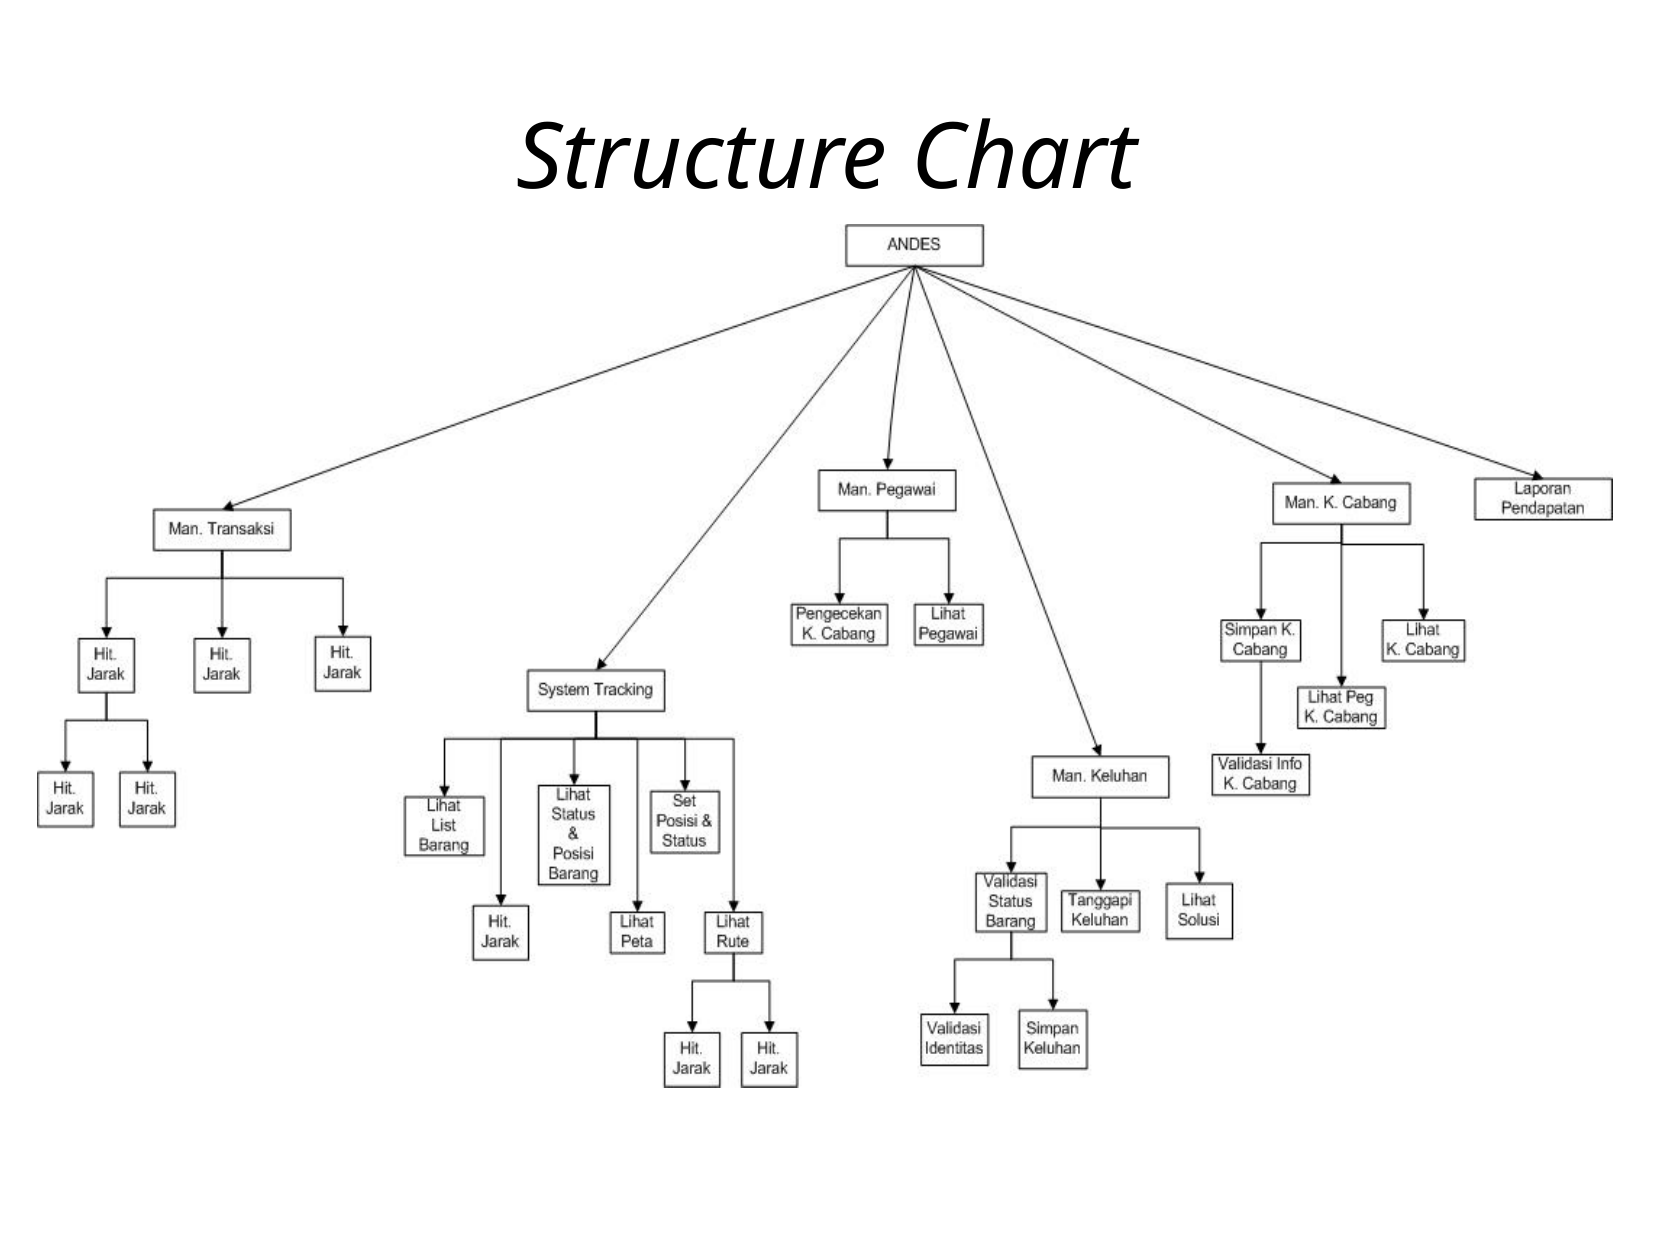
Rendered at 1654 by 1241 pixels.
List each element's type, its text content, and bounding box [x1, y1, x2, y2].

title Structure Chart [82, 56, 1571, 224]
picture [37, 224, 1613, 1088]
